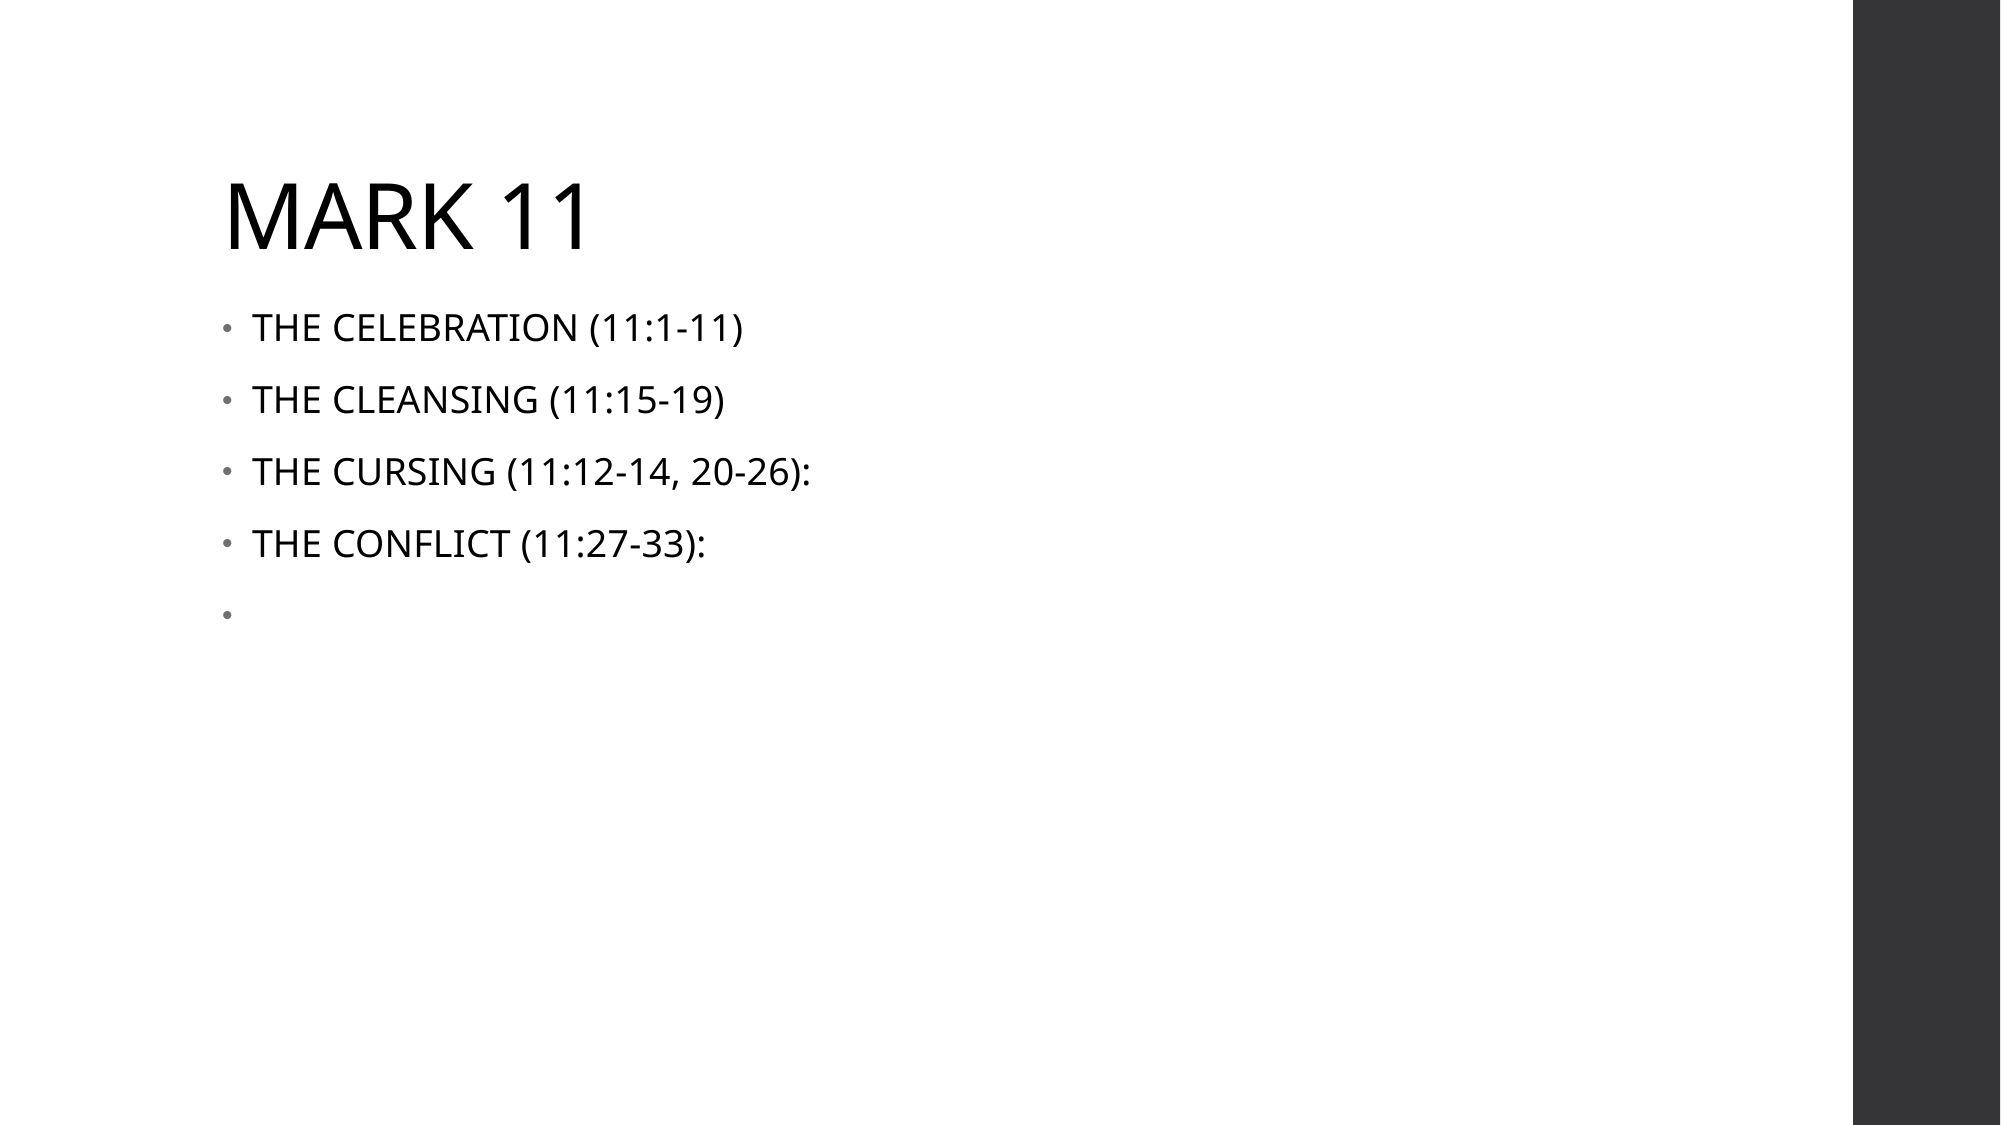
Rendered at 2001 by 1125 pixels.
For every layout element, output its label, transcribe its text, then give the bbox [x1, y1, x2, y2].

list THE CELEBRATION (11:1-11) THE CLEANSING (11:15-19) THE CURSING (11:12-14, 20-26): THE CONFLICT (11:27-33): [206, 299, 1617, 1014]
title MARK 11 [206, 60, 1797, 278]
